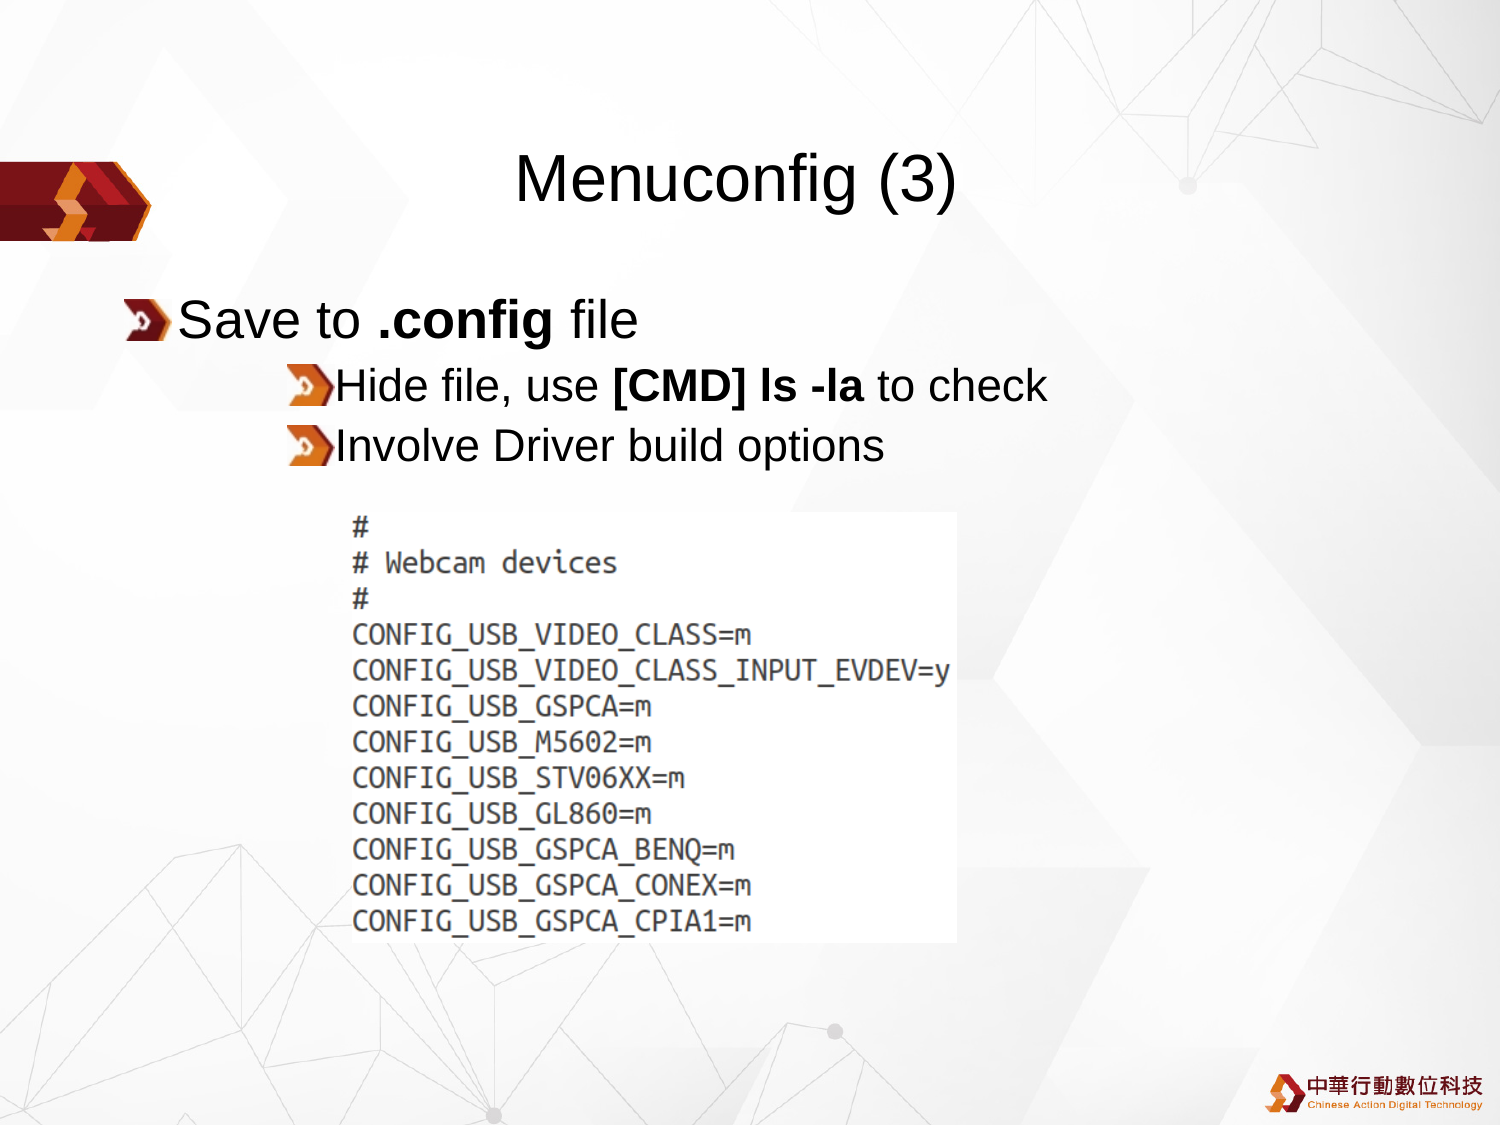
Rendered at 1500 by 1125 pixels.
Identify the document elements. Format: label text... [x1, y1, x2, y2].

title Menuconfig (3) [107, 101, 1367, 255]
picture [0, 0, 1500, 1125]
list Save to .config file Hide file, use [CMD] ls -la to check Involve Driver build options [107, 290, 1425, 943]
